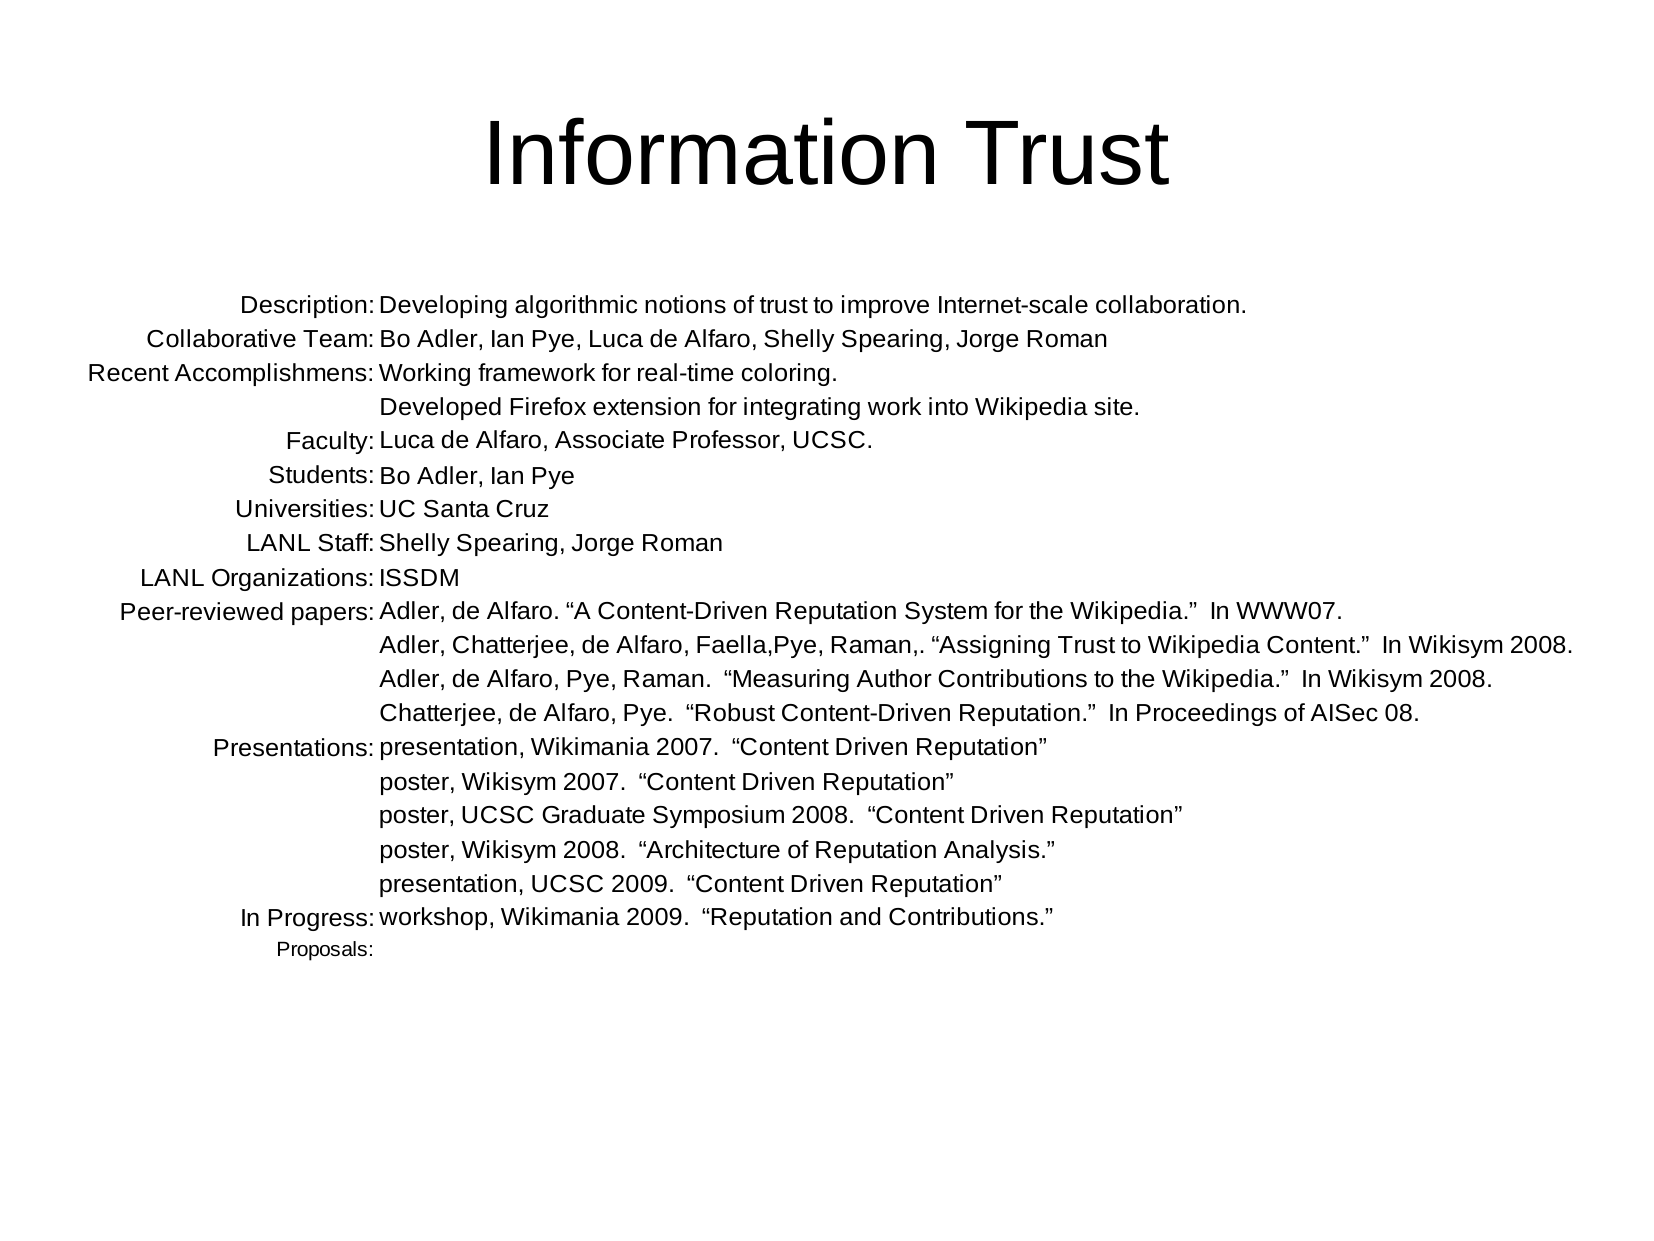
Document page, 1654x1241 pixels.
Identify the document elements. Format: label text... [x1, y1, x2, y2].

chart [82, 290, 1595, 1116]
title Information Trust [82, 56, 1571, 250]
